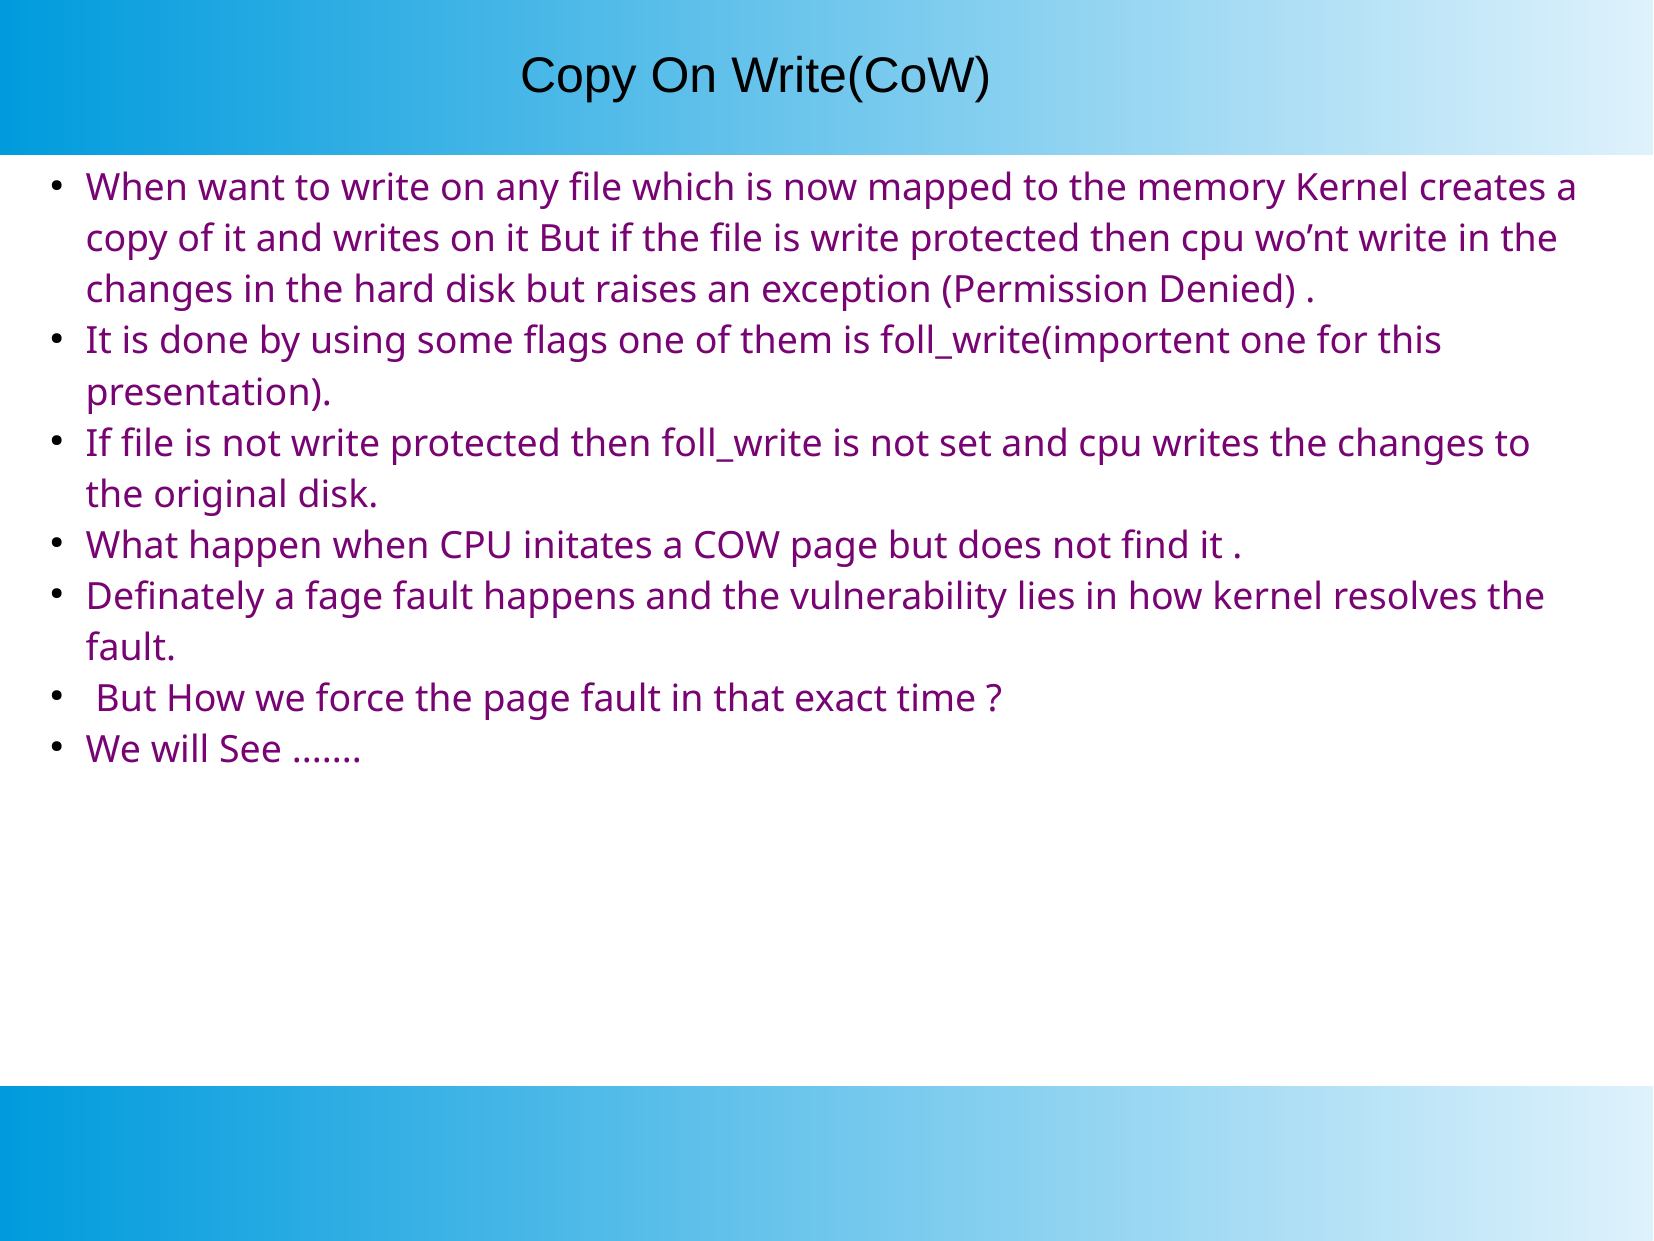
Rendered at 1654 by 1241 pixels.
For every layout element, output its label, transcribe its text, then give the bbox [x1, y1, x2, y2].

text_box Copy On Write(CoW) [505, 35, 1016, 111]
text_box When want to write on any file which is now mapped to the memory Kernel creates a copy of it and writes on it But if the file is write protected then cpu wo’nt write in the changes in the hard disk but raises an exception (Permission Denied) . It is done by using some flags one of them is foll_write(importent one for this presentation). If file is not write protected then foll_write is not set and cpu writes the changes to the original disk. What happen when CPU initates a COW page but does not find it . Definately a fage fault happens and the vulnerability lies in how kernel resolves the fault. But How we force the page fault in that exact time ? We will See ....... [35, 153, 1607, 1062]
